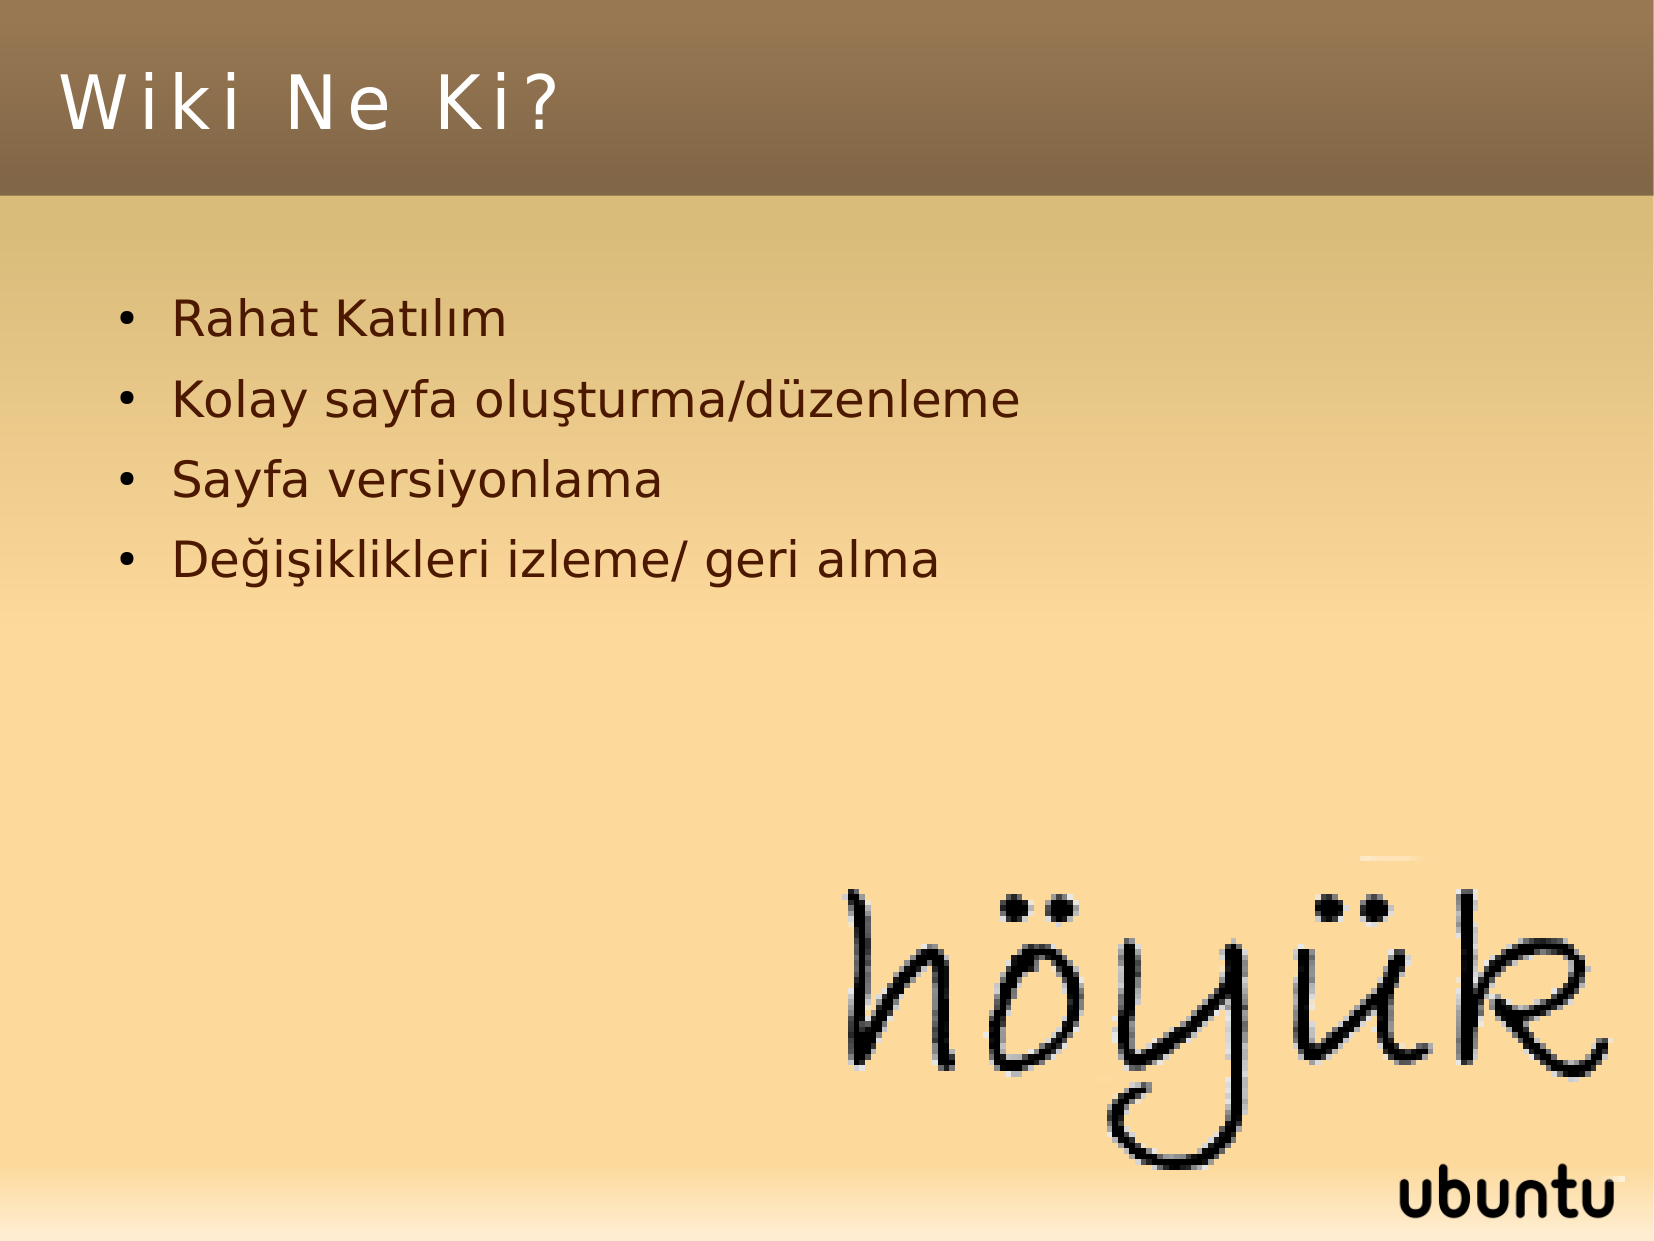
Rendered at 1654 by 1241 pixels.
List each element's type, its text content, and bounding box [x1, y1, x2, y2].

picture [0, 0, 1654, 1241]
list Rahat Katılım Kolay sayfa oluşturma/düzenleme Sayfa versiyonlama Değişiklikleri izleme/ geri alma [82, 290, 1571, 650]
title Wiki Ne Ki? [59, 29, 1595, 178]
